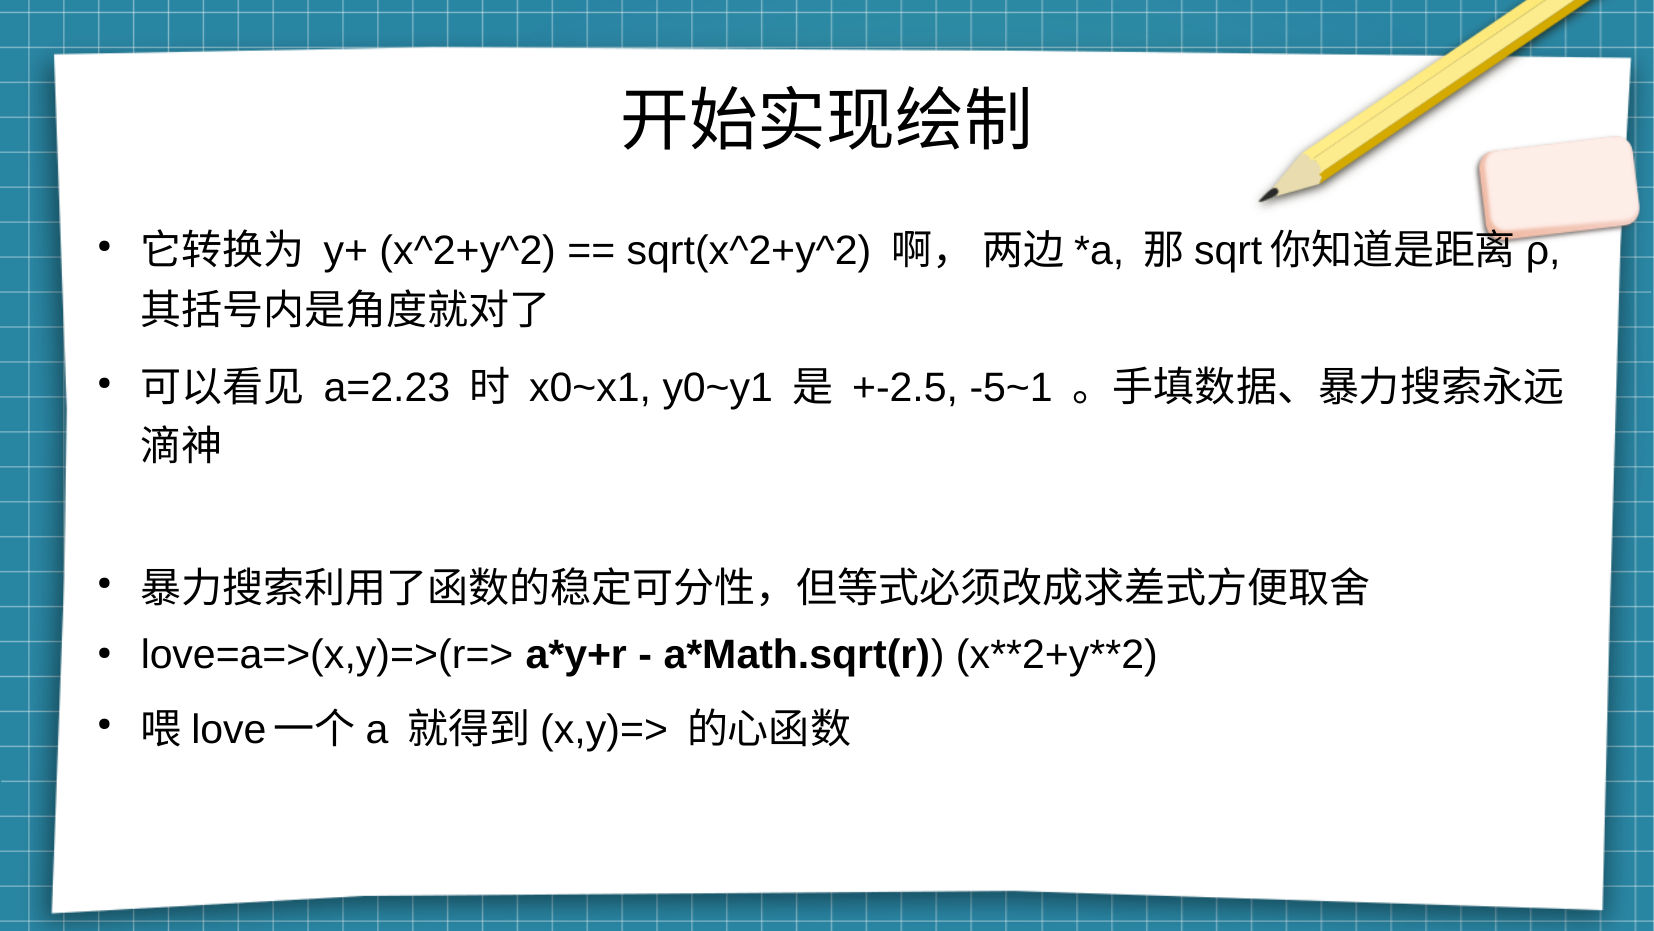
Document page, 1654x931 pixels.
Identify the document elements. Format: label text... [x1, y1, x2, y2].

list 它转换为 y+ (x^2+y^2) == sqrt(x^2+y^2) 啊， 两边*a, 那sqrt你知道是距离ρ,其括号内是角度就对了 可以看见 a=2.23 时 x0~x1, y0~y1 是 +-2.5, -5~1 。手填数据、暴力搜索永远滴神 暴力搜索利用了函数的稳定可分性，但等式必须改成求差式方便取舍 love=a=>(x,y)=>(r=> a*y+r - a*Math.sqrt(r)) (x**2+y**2) 喂love一个a 就得到(x,y)=> 的心函数 [82, 217, 1571, 758]
title 开始实现绘制 [82, 37, 1571, 193]
picture [0, 0, 1654, 931]
